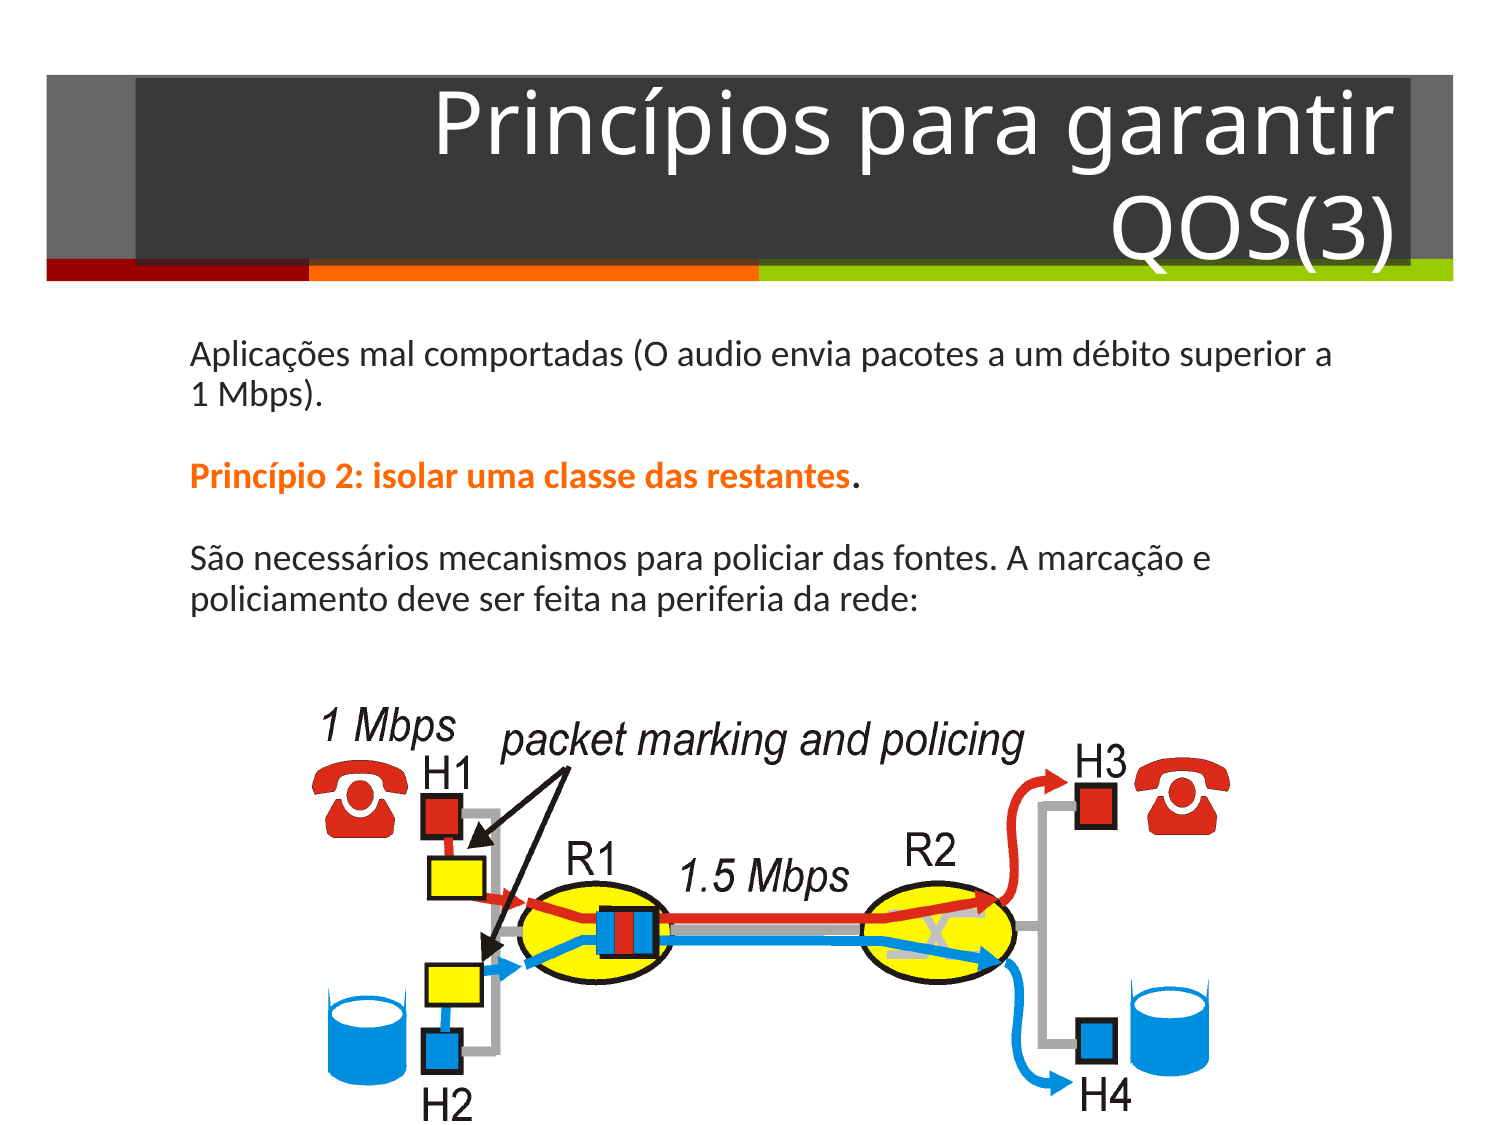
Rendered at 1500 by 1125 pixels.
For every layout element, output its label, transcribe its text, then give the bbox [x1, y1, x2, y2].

picture [312, 707, 1230, 1121]
list Aplicações mal comportadas (O audio envia pacotes a um débito superior a 1 Mbps). Princípio 2: isolar uma classe das restantes. São necessários mecanismos para policiar das fontes. A marcação e policiamento deve ser feita na periferia da rede: [100, 326, 1376, 576]
title Princípios para garantir QOS(3) [135, 78, 1411, 266]
